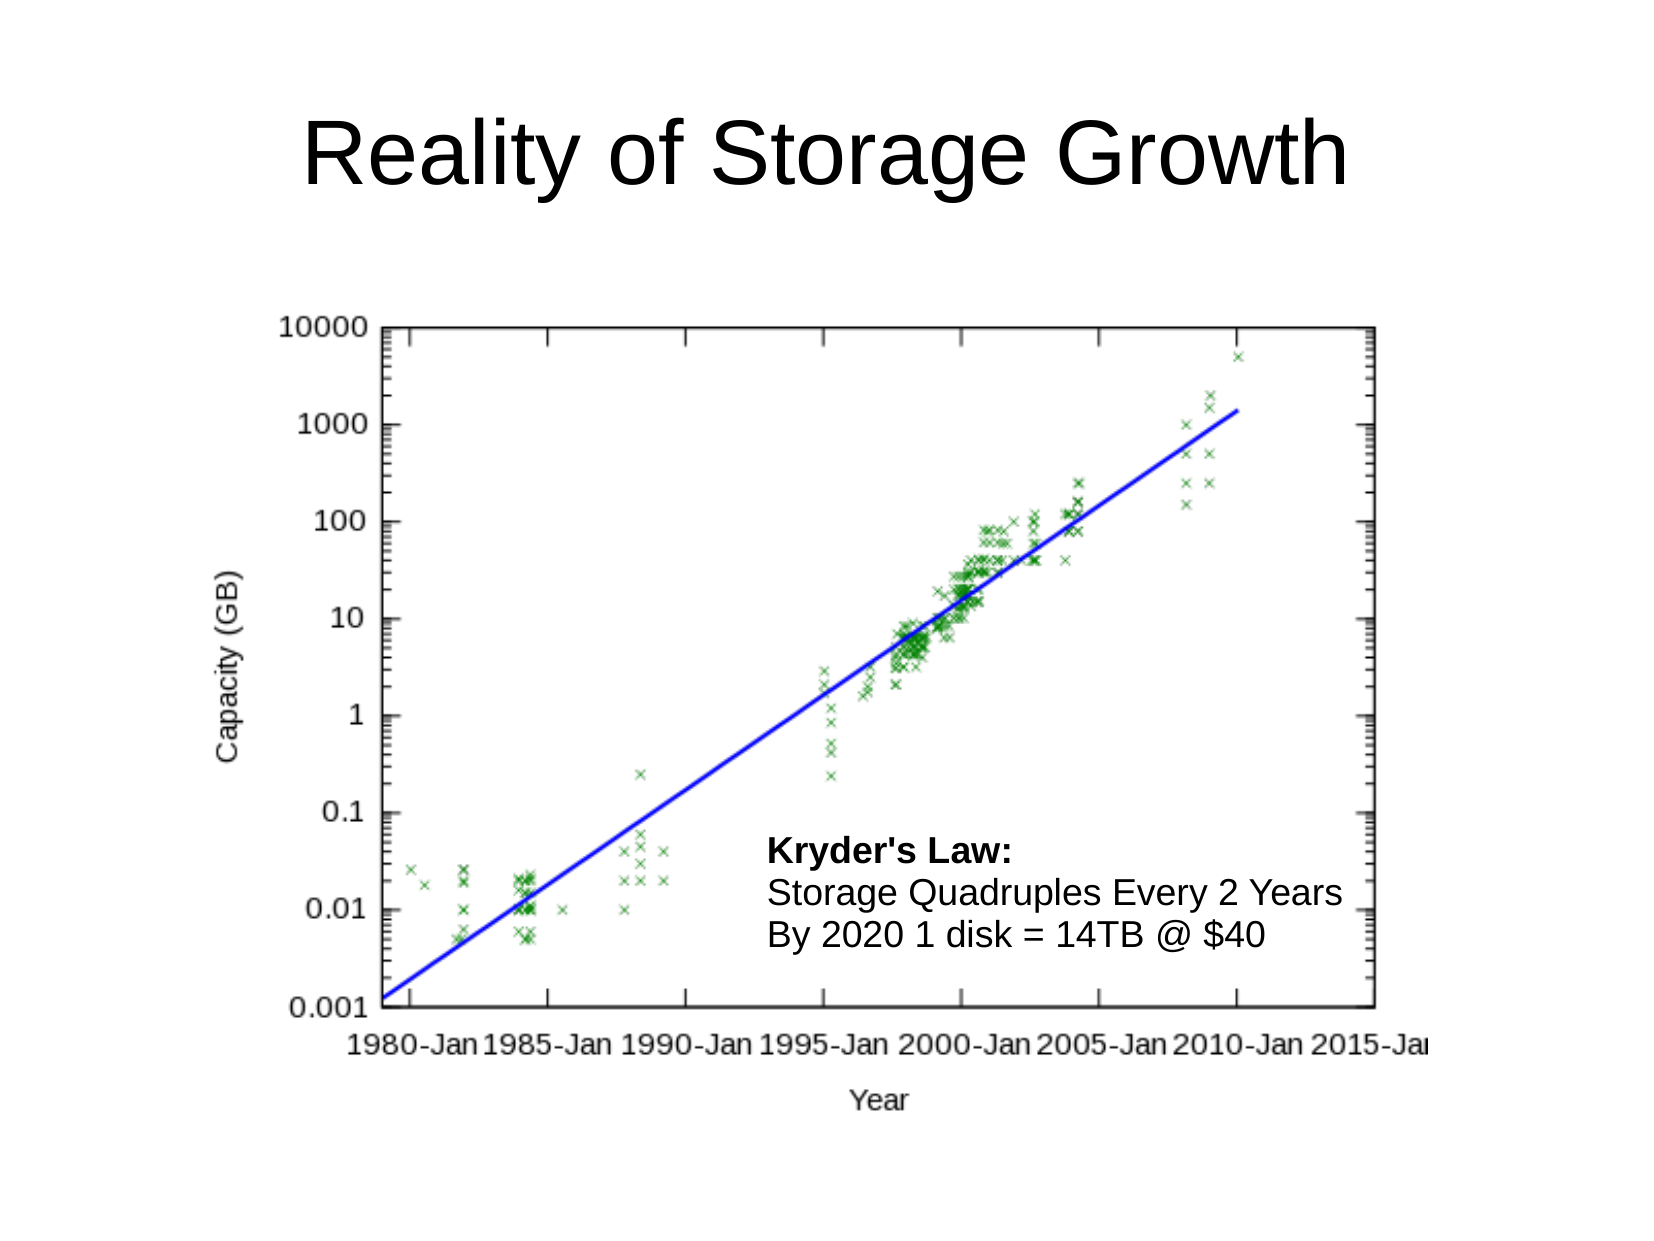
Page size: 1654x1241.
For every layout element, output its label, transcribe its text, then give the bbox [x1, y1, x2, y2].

picture [190, 294, 1428, 1119]
title Reality of Storage Growth [82, 49, 1571, 257]
text_box Kryder's Law: Storage Quadruples Every 2 Years By 2020 1 disk = 14TB @ $40 [752, 821, 1360, 979]
